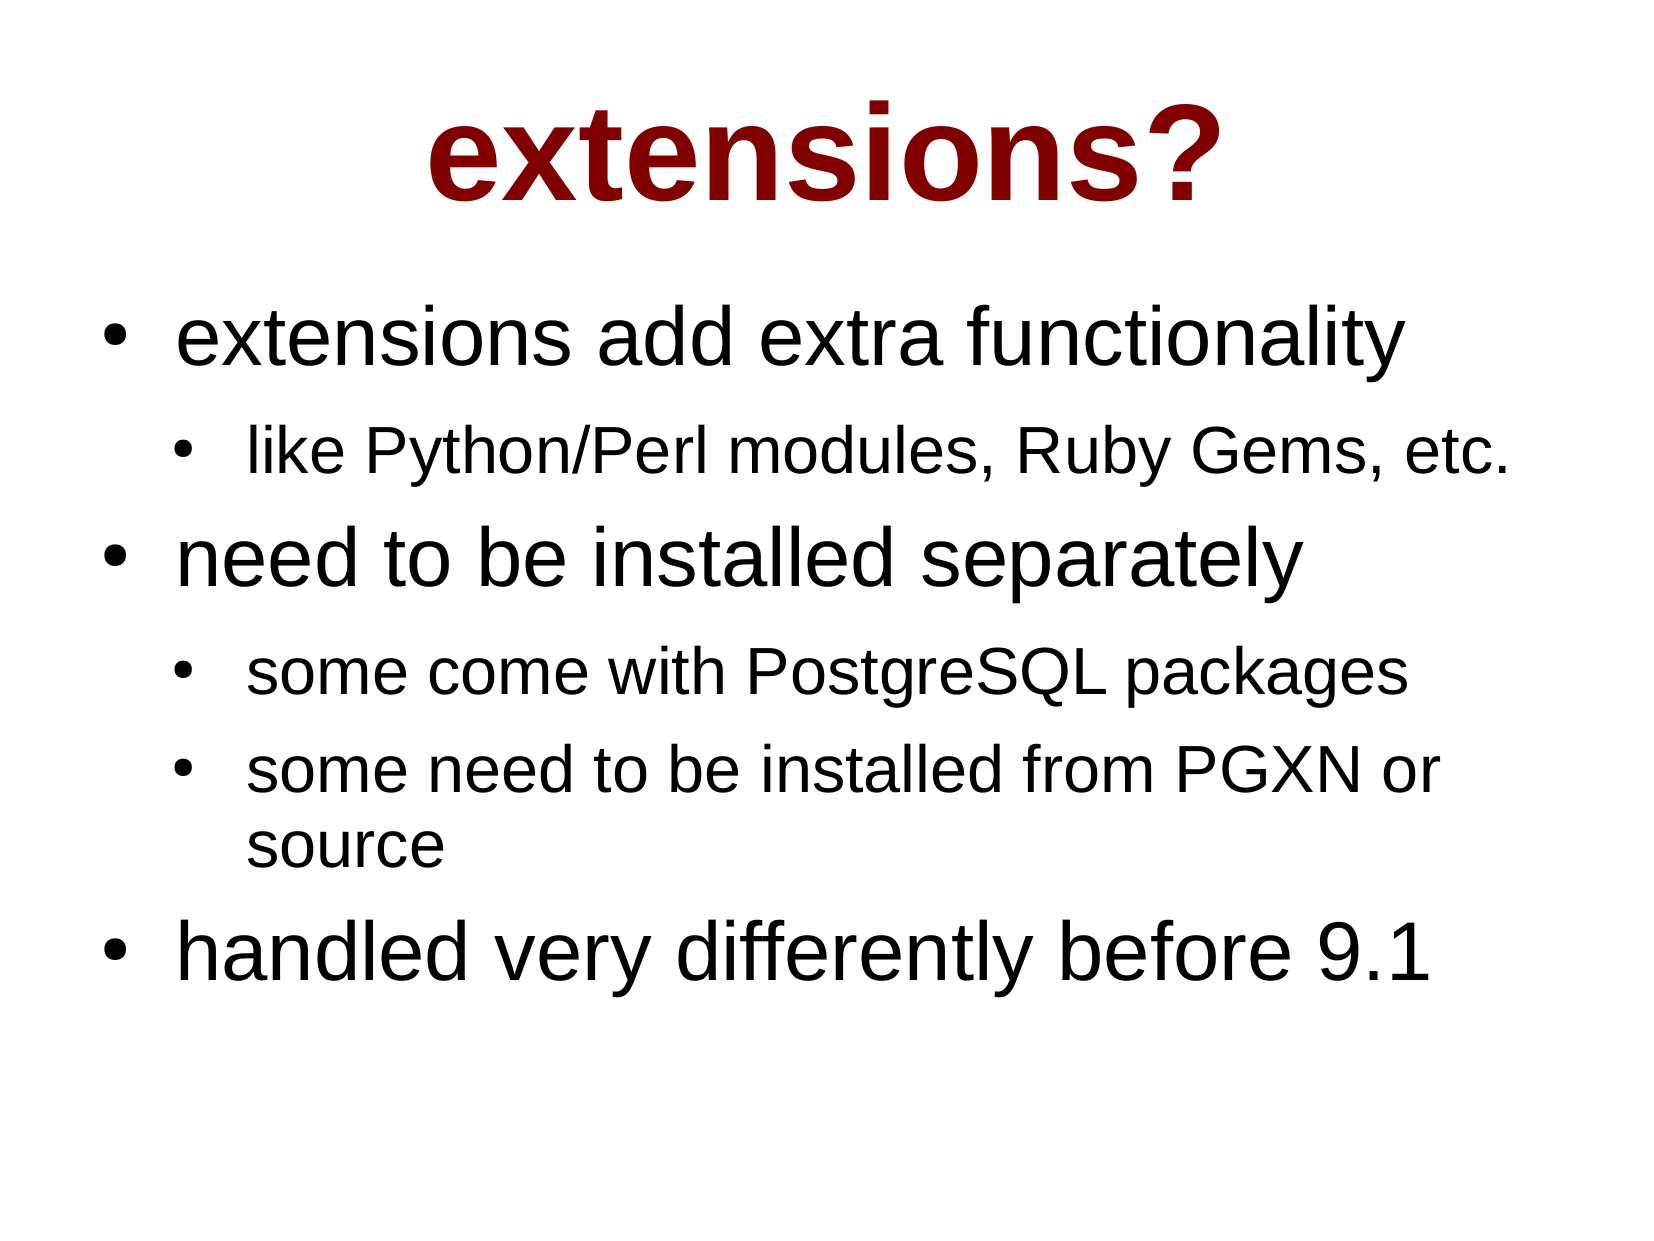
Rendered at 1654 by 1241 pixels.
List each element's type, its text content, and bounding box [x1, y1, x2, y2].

list extensions add extra functionality like Python/Perl modules, Ruby Gems, etc. need to be installed separately some come with PostgreSQL packages some need to be installed from PGXN or source handled very differently before 9.1 [82, 290, 1571, 1010]
title extensions? [82, 49, 1571, 257]
